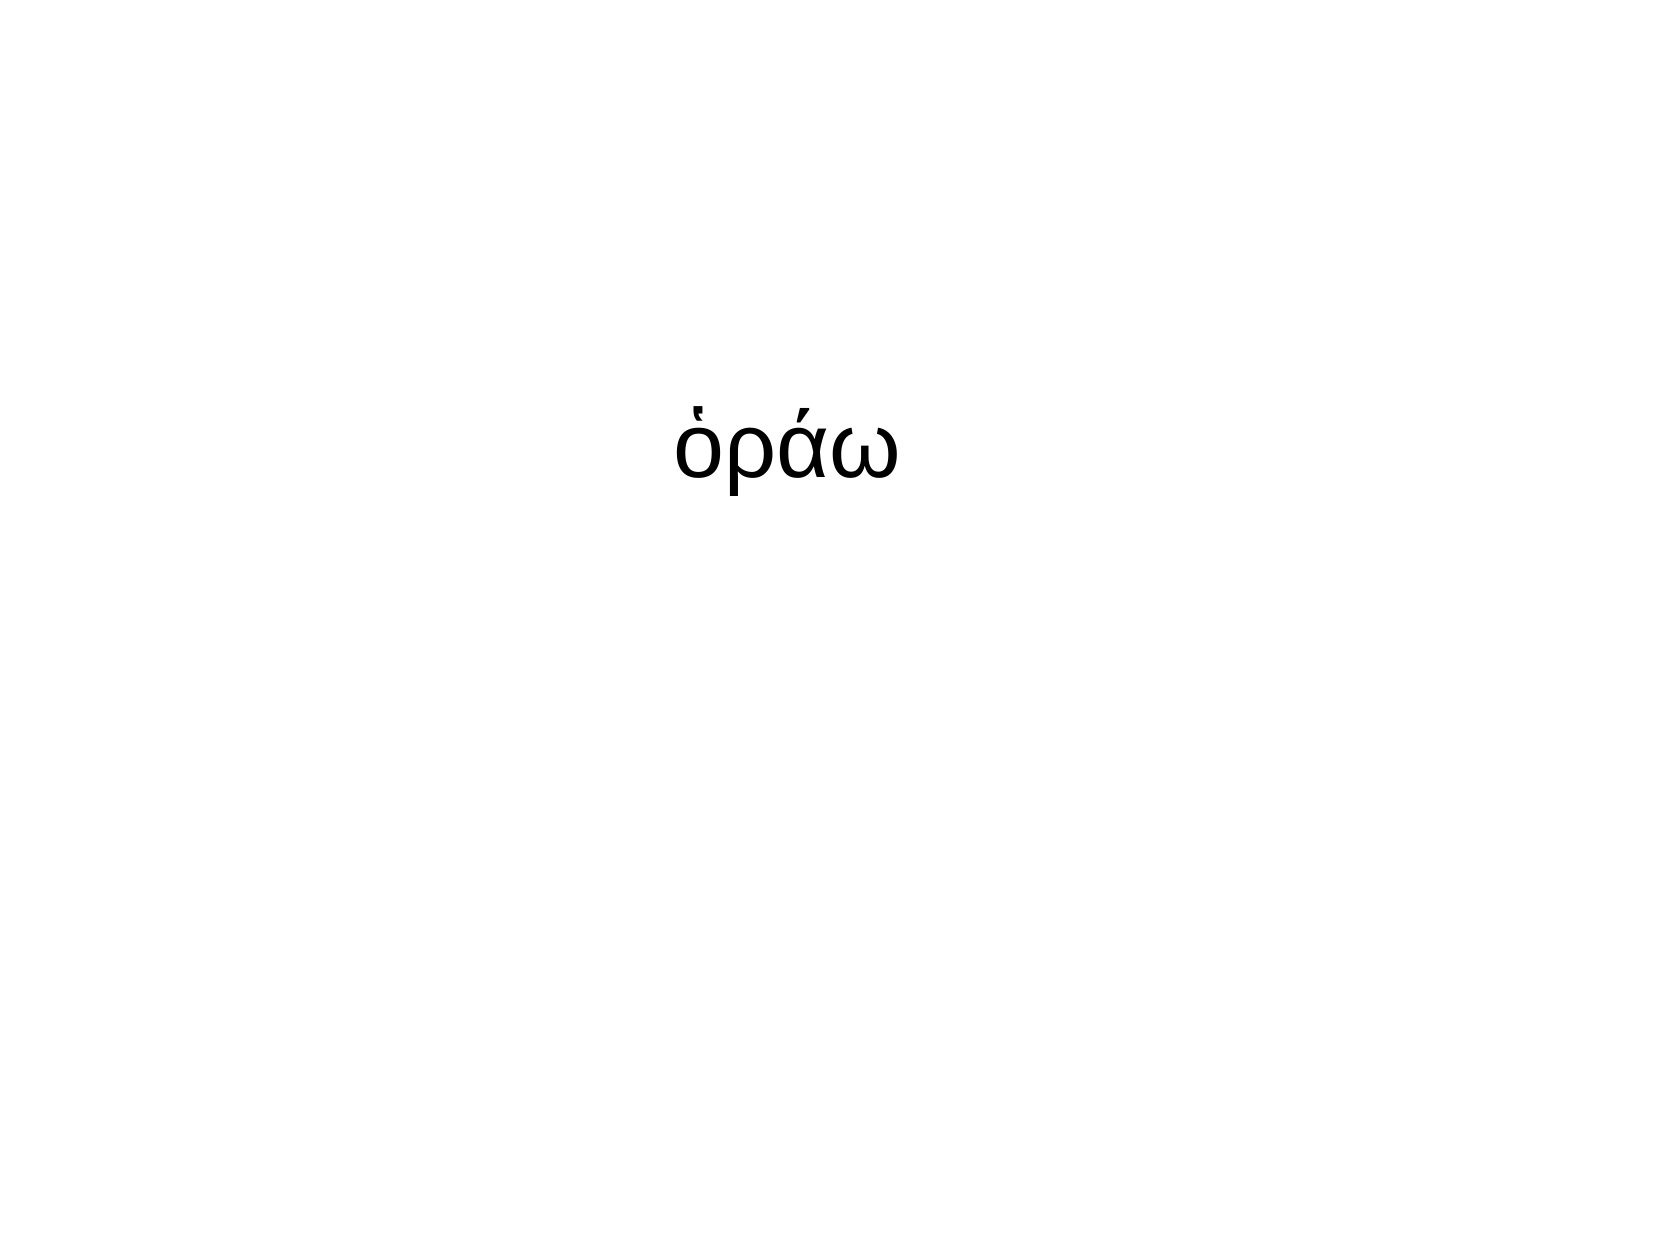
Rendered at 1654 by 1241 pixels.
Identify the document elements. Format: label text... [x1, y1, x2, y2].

list ὁράω [82, 290, 1538, 1109]
